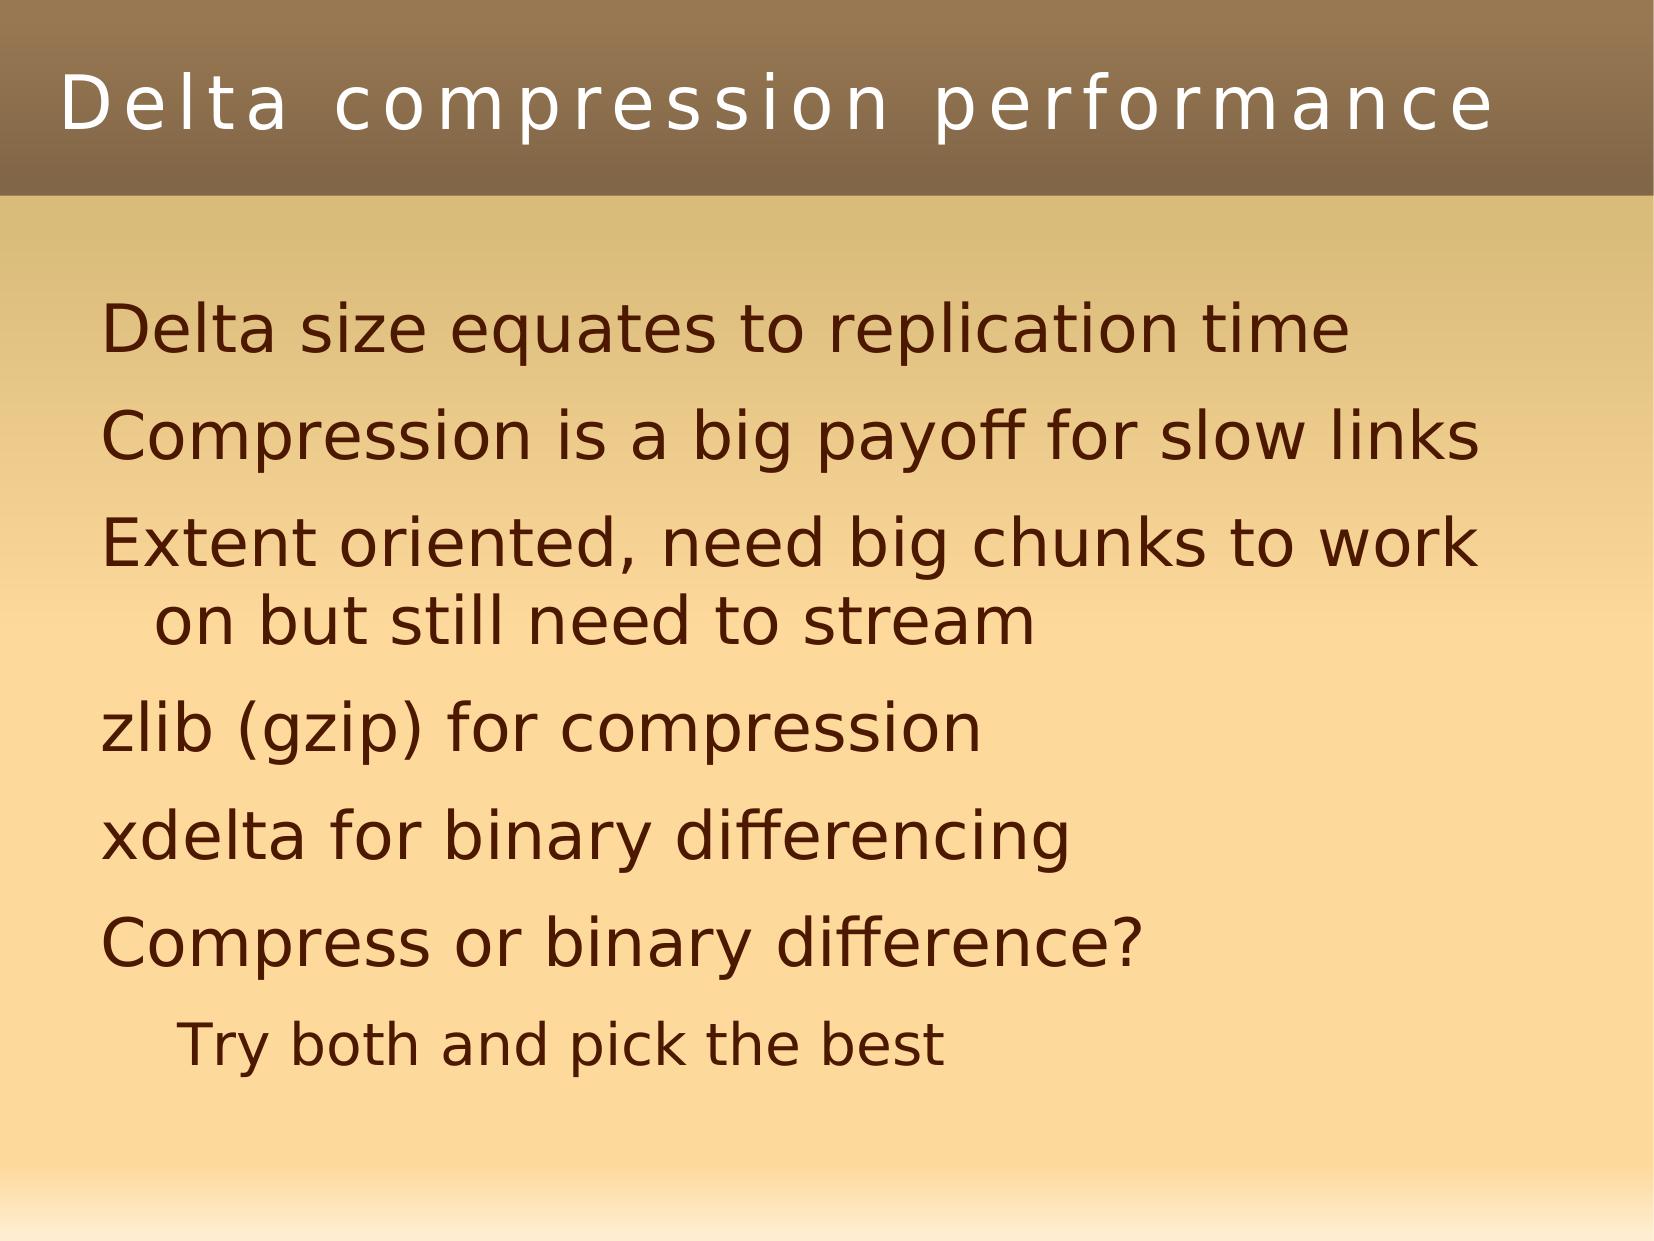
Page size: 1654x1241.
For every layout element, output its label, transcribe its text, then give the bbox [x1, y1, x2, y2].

title Delta compression performance [59, 29, 1595, 178]
picture [0, 0, 1654, 1241]
list Delta size equates to replication time Compression is a big payoff for slow links Extent oriented, need big chunks to work on but still need to stream zlib (gzip) for compression xdelta for binary differencing Compress or binary difference? Try both and pick the best [82, 290, 1571, 1109]
